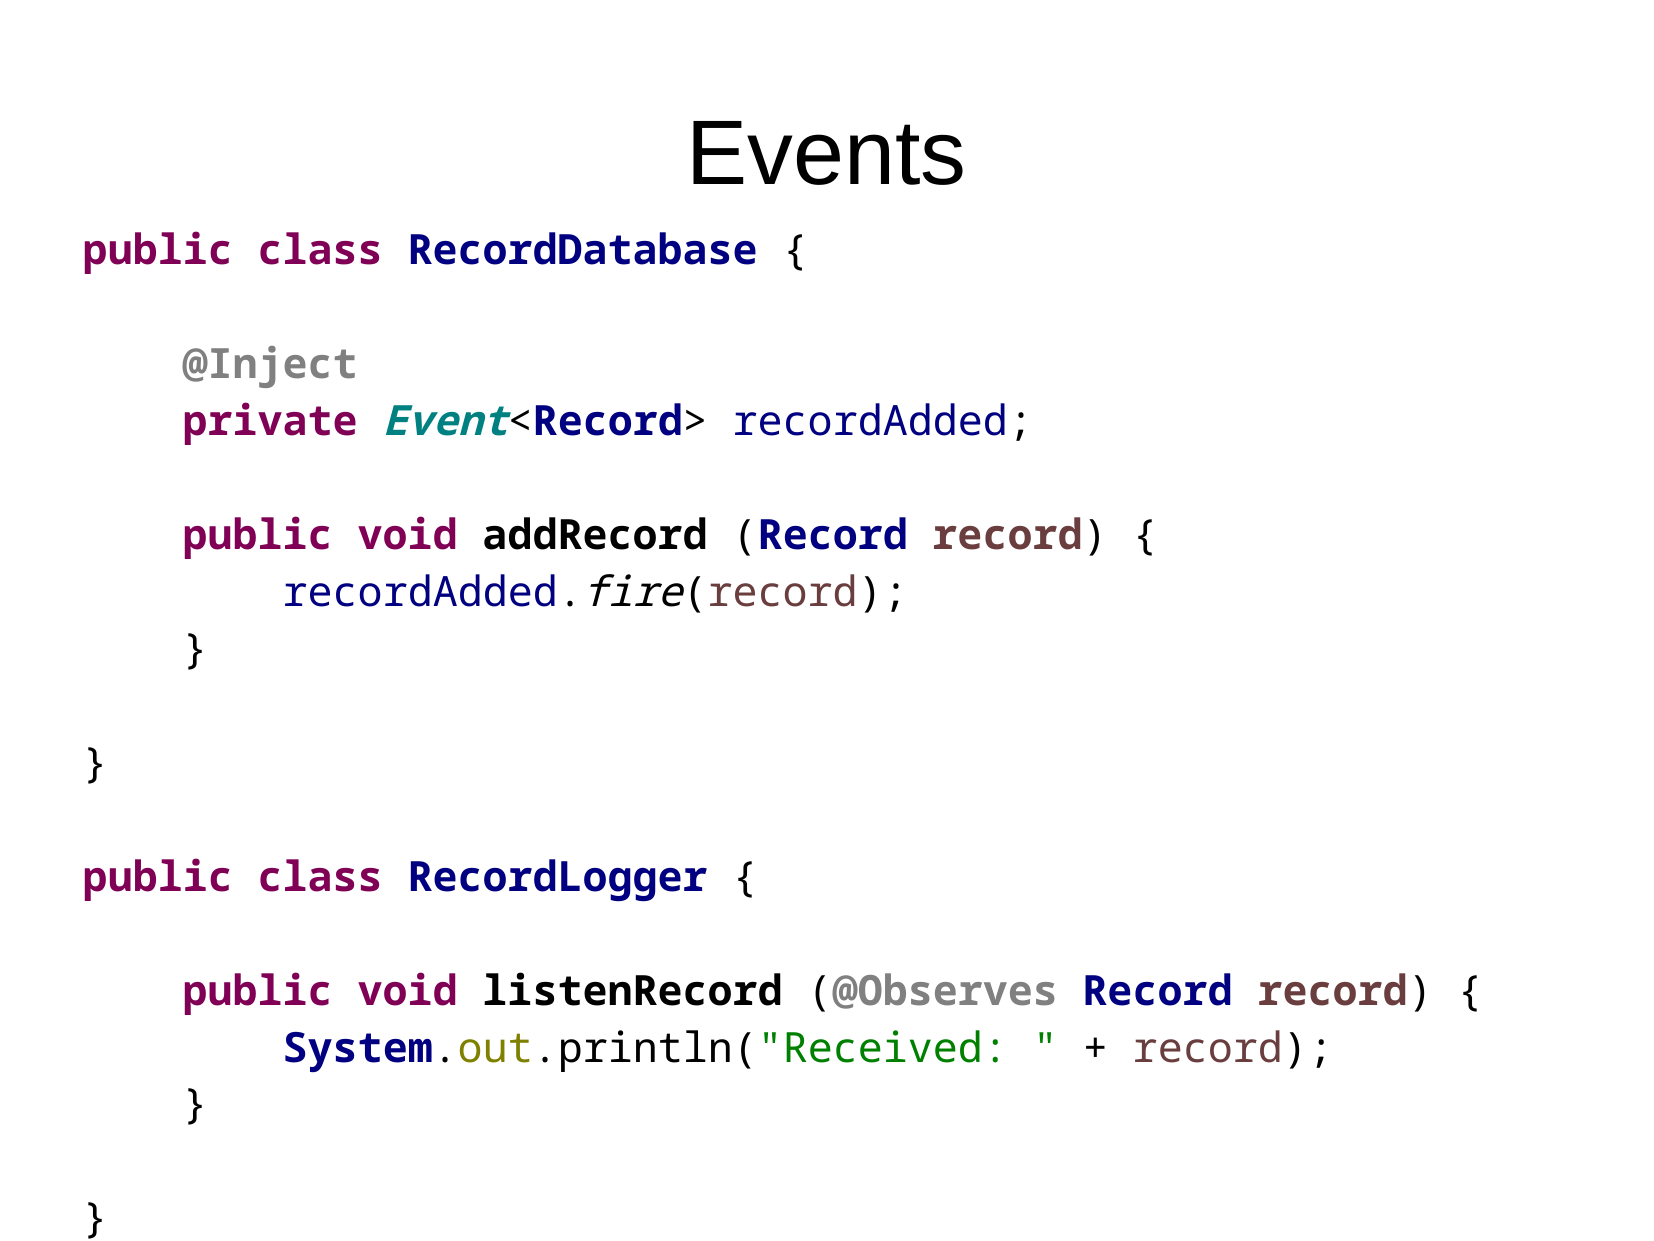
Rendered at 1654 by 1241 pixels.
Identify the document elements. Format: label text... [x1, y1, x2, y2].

list public class RecordDatabase { @Inject private Event<Record> recordAdded; public void addRecord (Record record) { recordAdded.fire(record); } } public class RecordLogger { public void listenRecord (@Observes Record record) { System.out.println("Received: " + record); } } [82, 291, 1571, 1174]
title Events [565, 239, 575, 257]
title Events [82, 49, 1571, 257]
